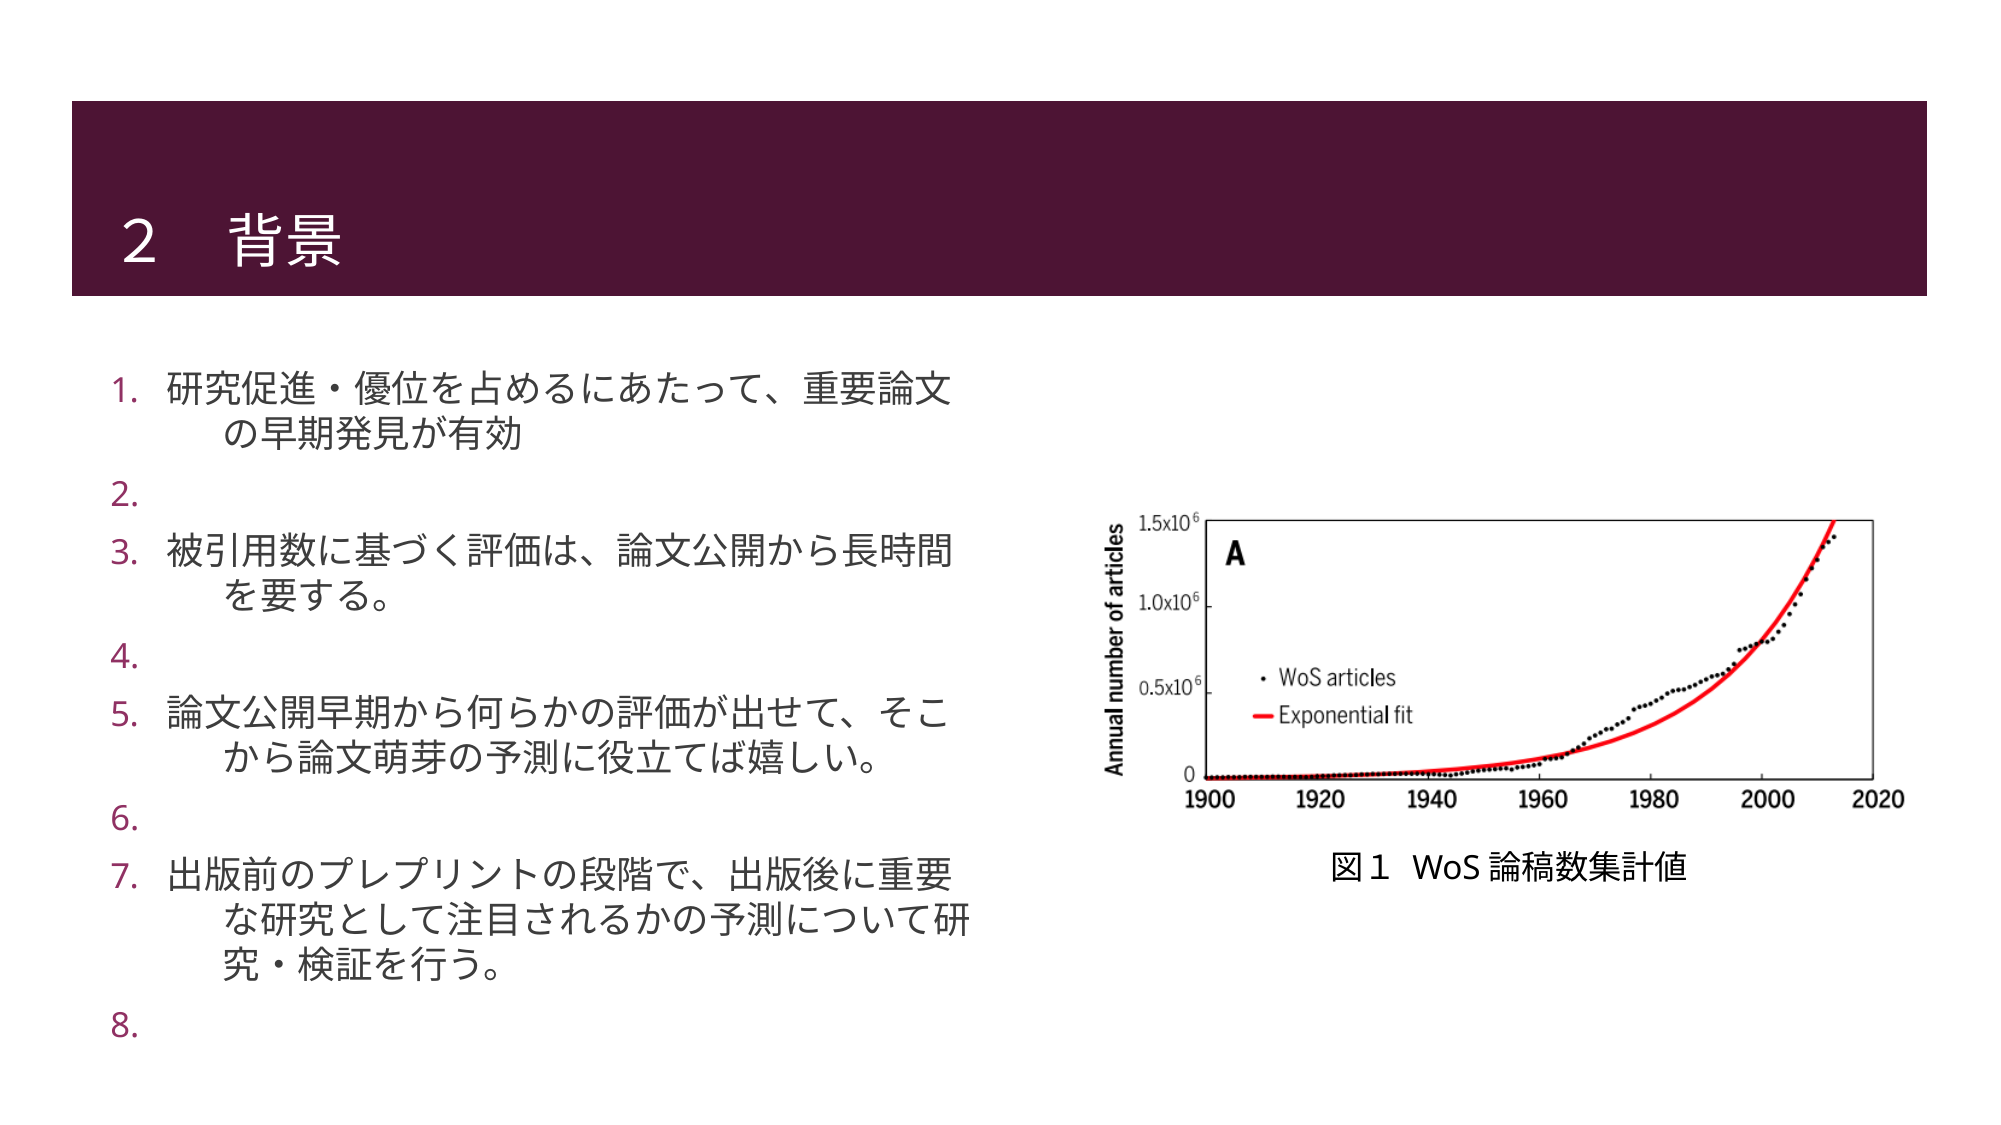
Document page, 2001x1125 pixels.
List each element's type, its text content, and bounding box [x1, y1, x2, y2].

title ２ 背景 [95, 115, 1905, 282]
text_box 図１ WoS論稿数集計値 [1024, 838, 1994, 894]
picture [1095, 496, 1920, 824]
list 研究促進・優位を占めるにあたって、重要論文の早期発見が有効 被引用数に基づく評価は、論文公開から長時間を要する。 論文公開早期から何らかの評価が出せて、そこから論文萌芽の予測に役立てば嬉しい。 出版前のプレプリントの段階で、出版後に重要な研究として注目されるかの予測について研究・検証を行う。 [95, 357, 987, 1033]
